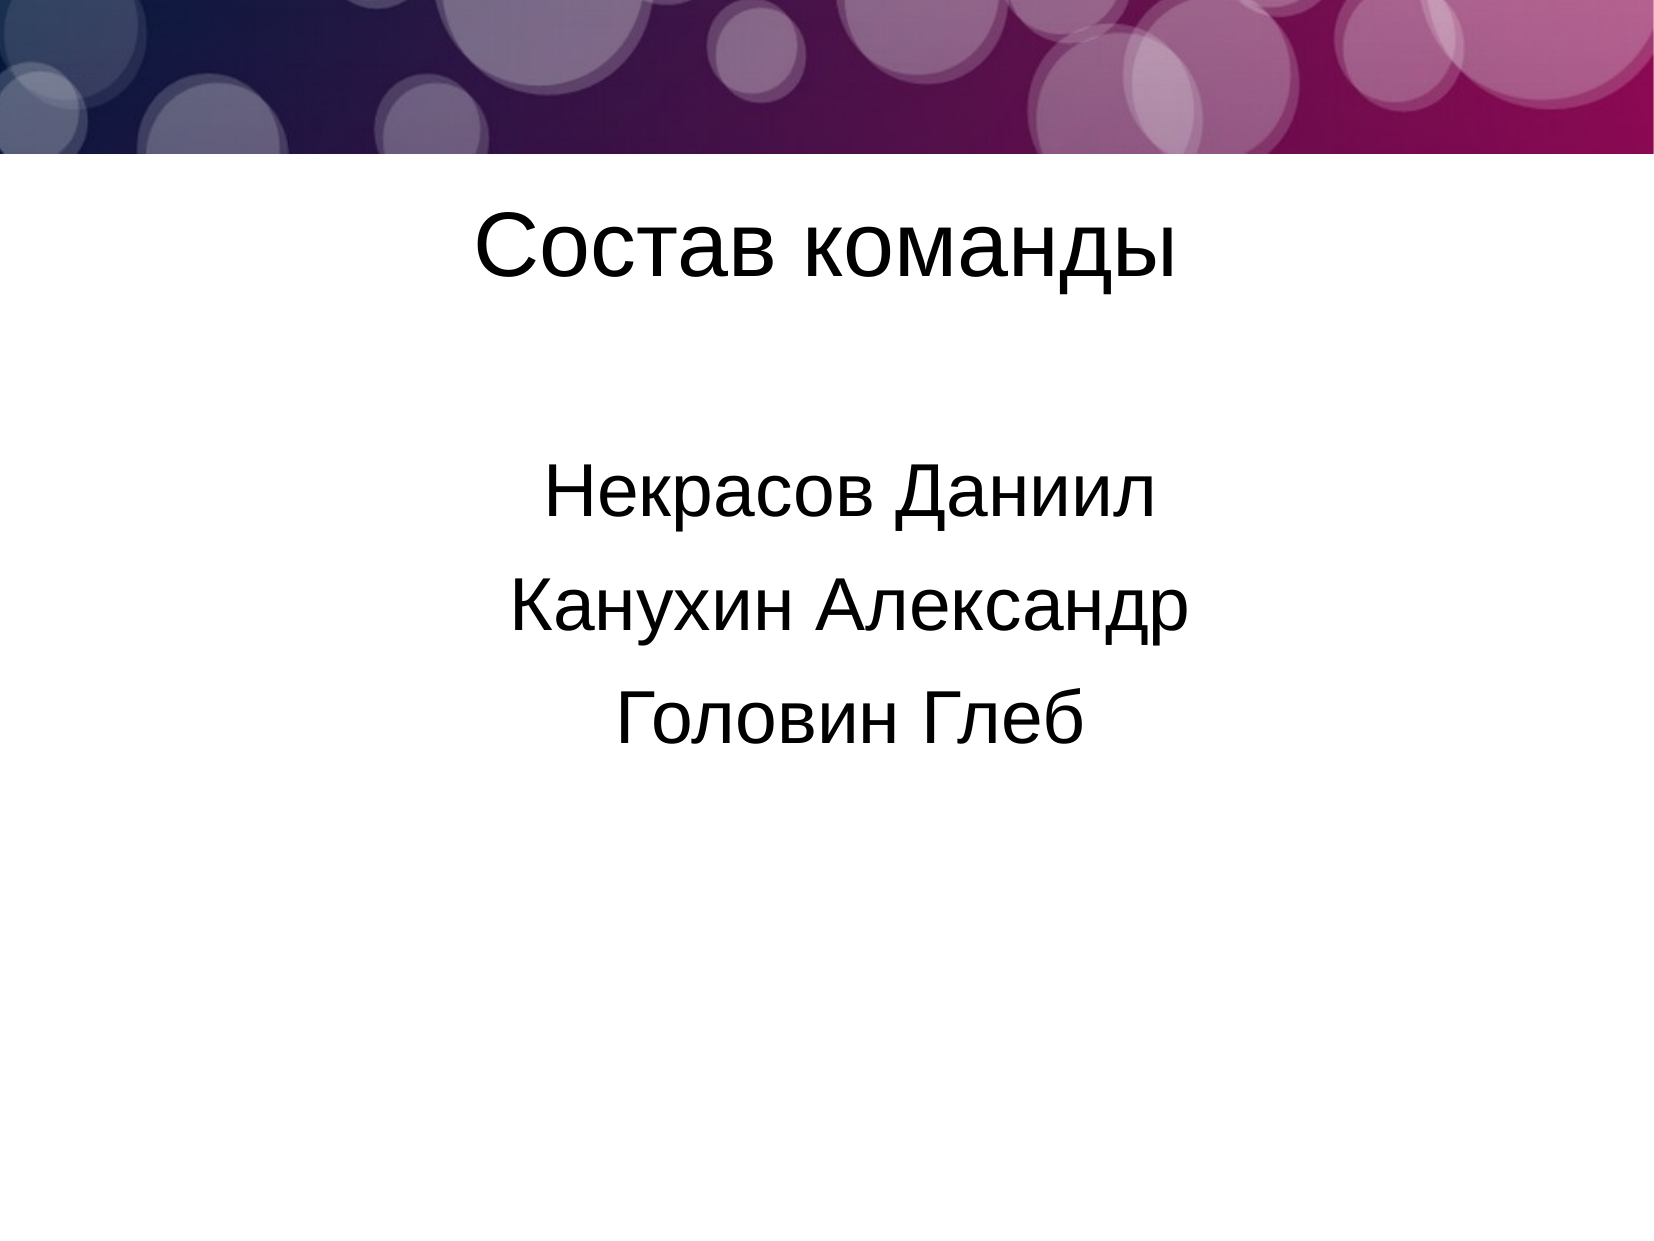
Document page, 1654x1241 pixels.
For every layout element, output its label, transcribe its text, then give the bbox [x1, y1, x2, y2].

list Некрасов Даниил Канухин Александр Головин Глеб [70, 448, 1560, 1170]
picture [0, 0, 1654, 154]
title Состав команды [82, 159, 1571, 331]
